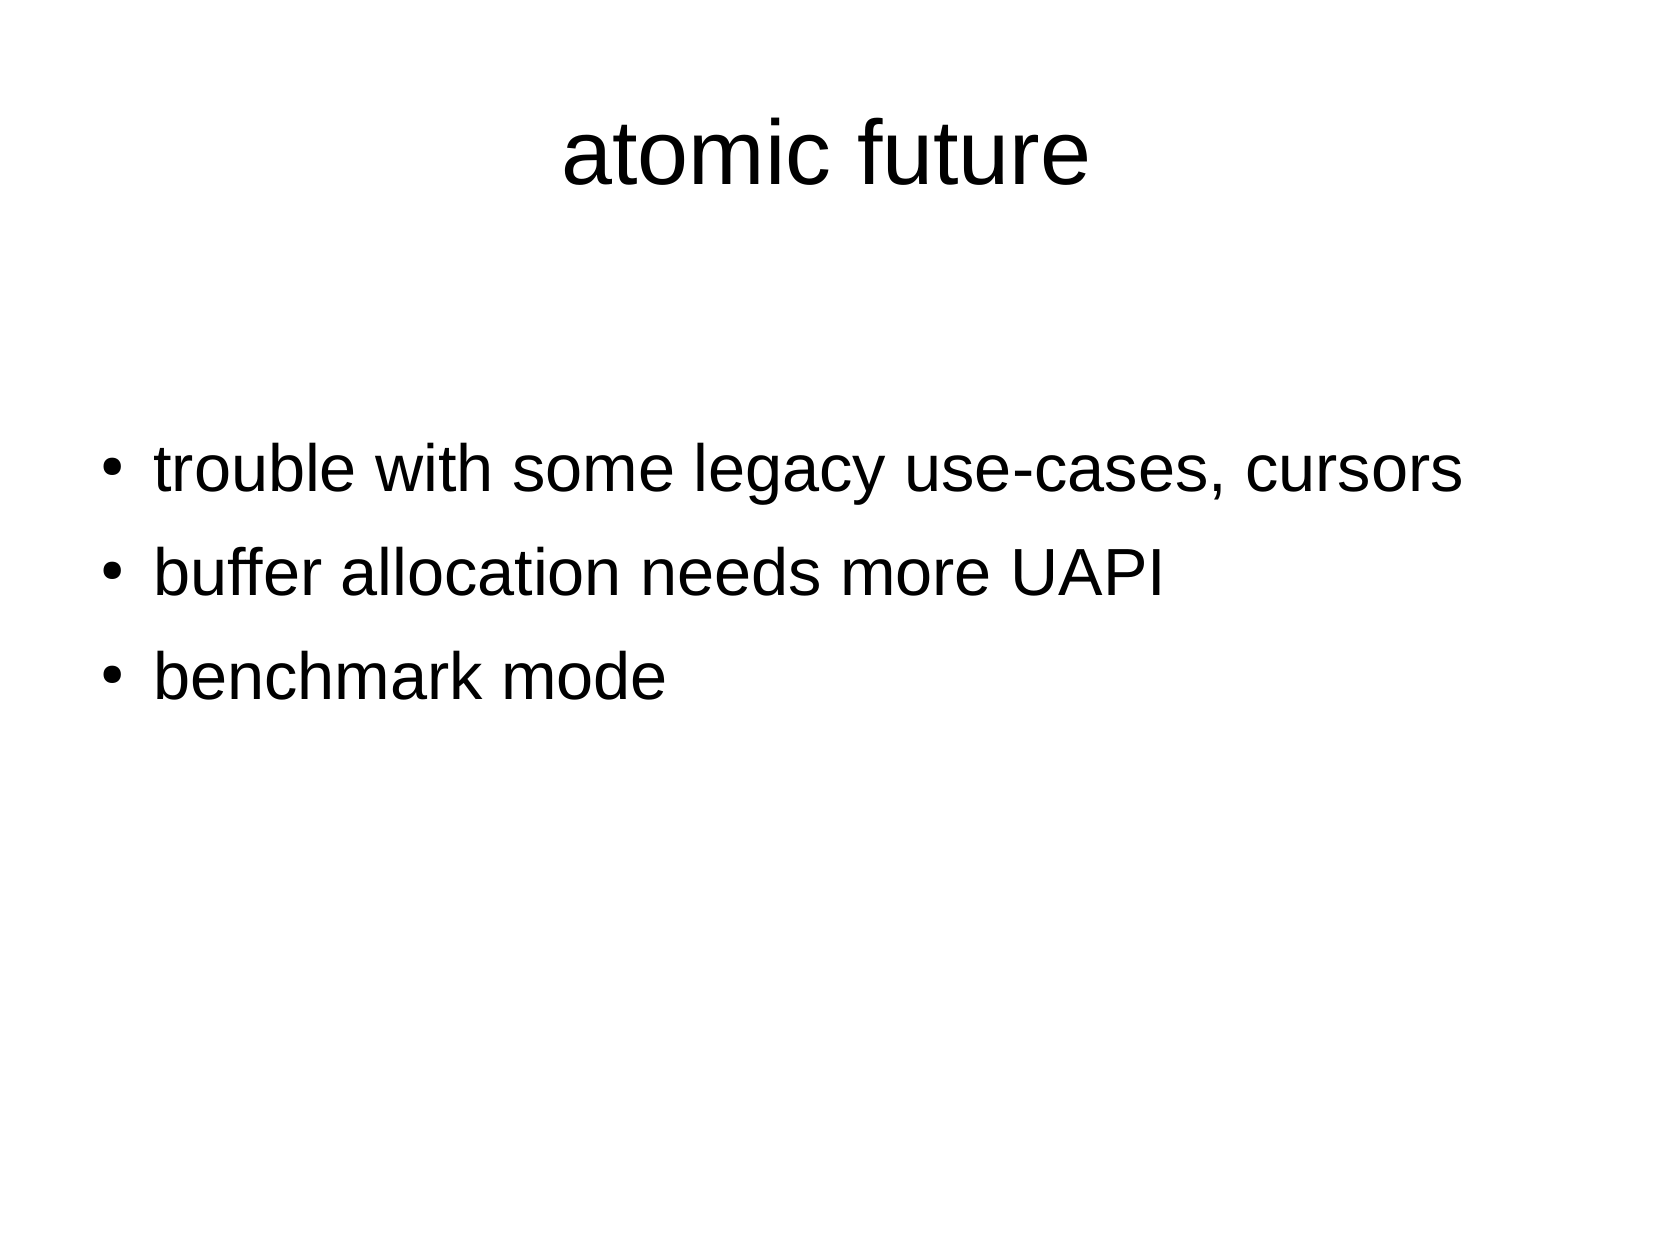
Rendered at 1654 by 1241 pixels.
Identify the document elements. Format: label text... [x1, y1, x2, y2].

title atomic future [82, 49, 1571, 257]
list trouble with some legacy use-cases, cursors buffer allocation needs more UAPI benchmark mode [82, 431, 1571, 1021]
